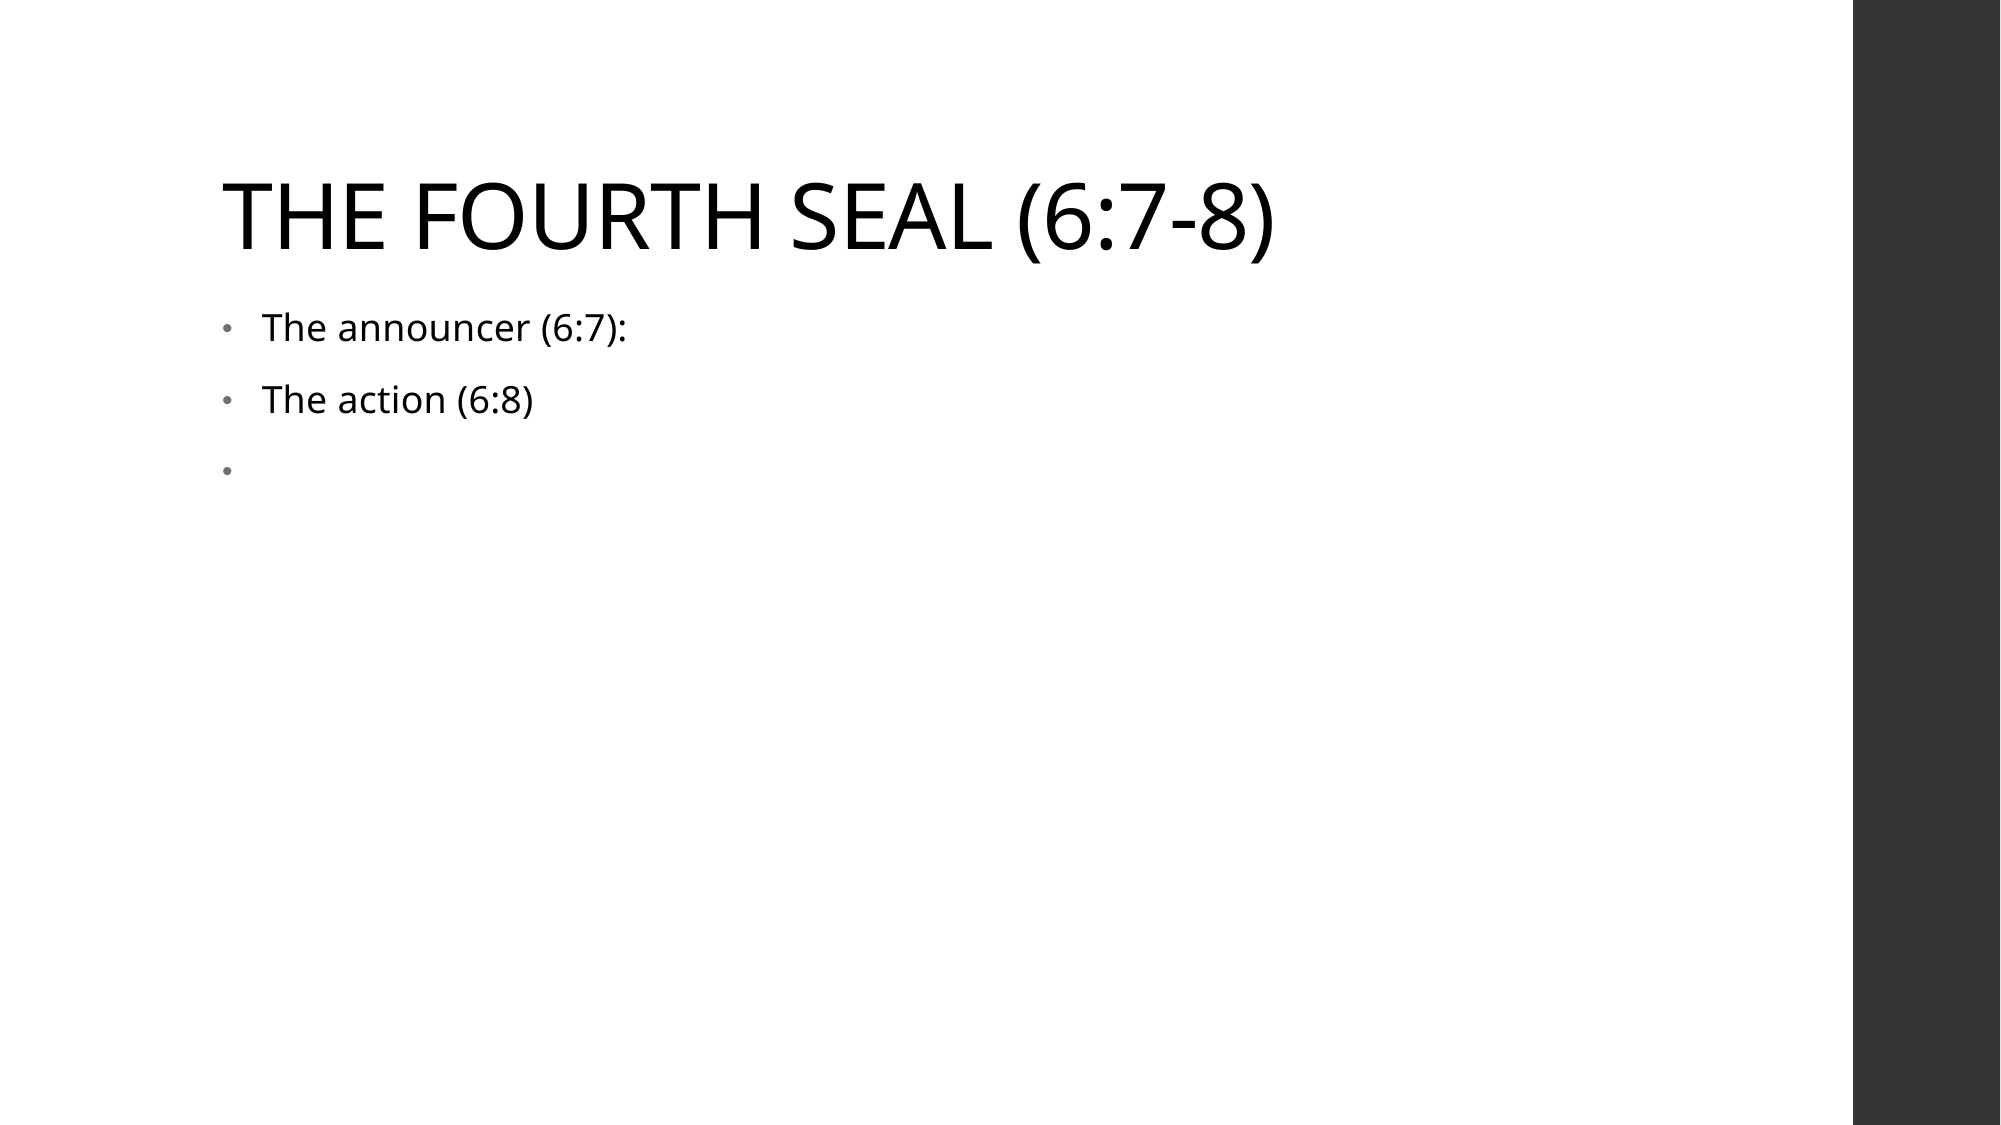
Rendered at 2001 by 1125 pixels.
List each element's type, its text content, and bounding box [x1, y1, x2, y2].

title THE FOURTH SEAL (6:7-8) [206, 60, 1797, 278]
list The announcer (6:7): The action (6:8) [206, 299, 1617, 1014]
